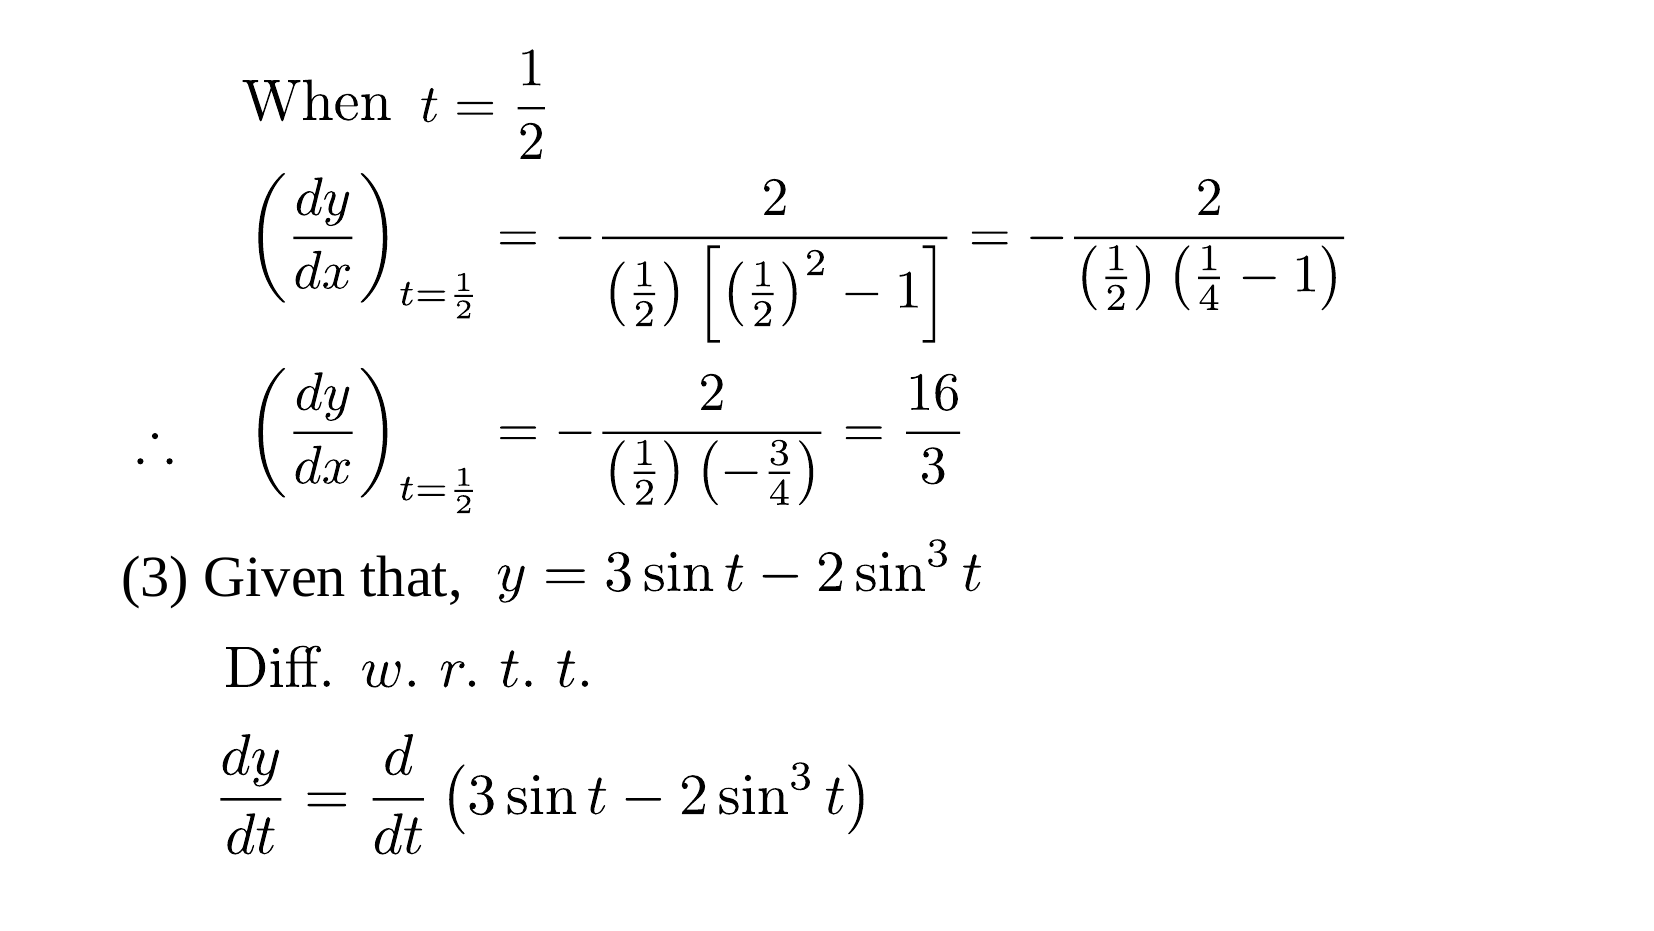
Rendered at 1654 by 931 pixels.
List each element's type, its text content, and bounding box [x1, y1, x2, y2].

text_box [226, 645, 589, 688]
text_box [137, 432, 173, 465]
text_box [242, 79, 391, 122]
text_box [220, 734, 864, 855]
text_box [249, 173, 1345, 343]
text_box [421, 49, 545, 159]
title (3) Given that, [47, 37, 1607, 898]
text_box [249, 367, 961, 514]
text_box [497, 539, 982, 603]
